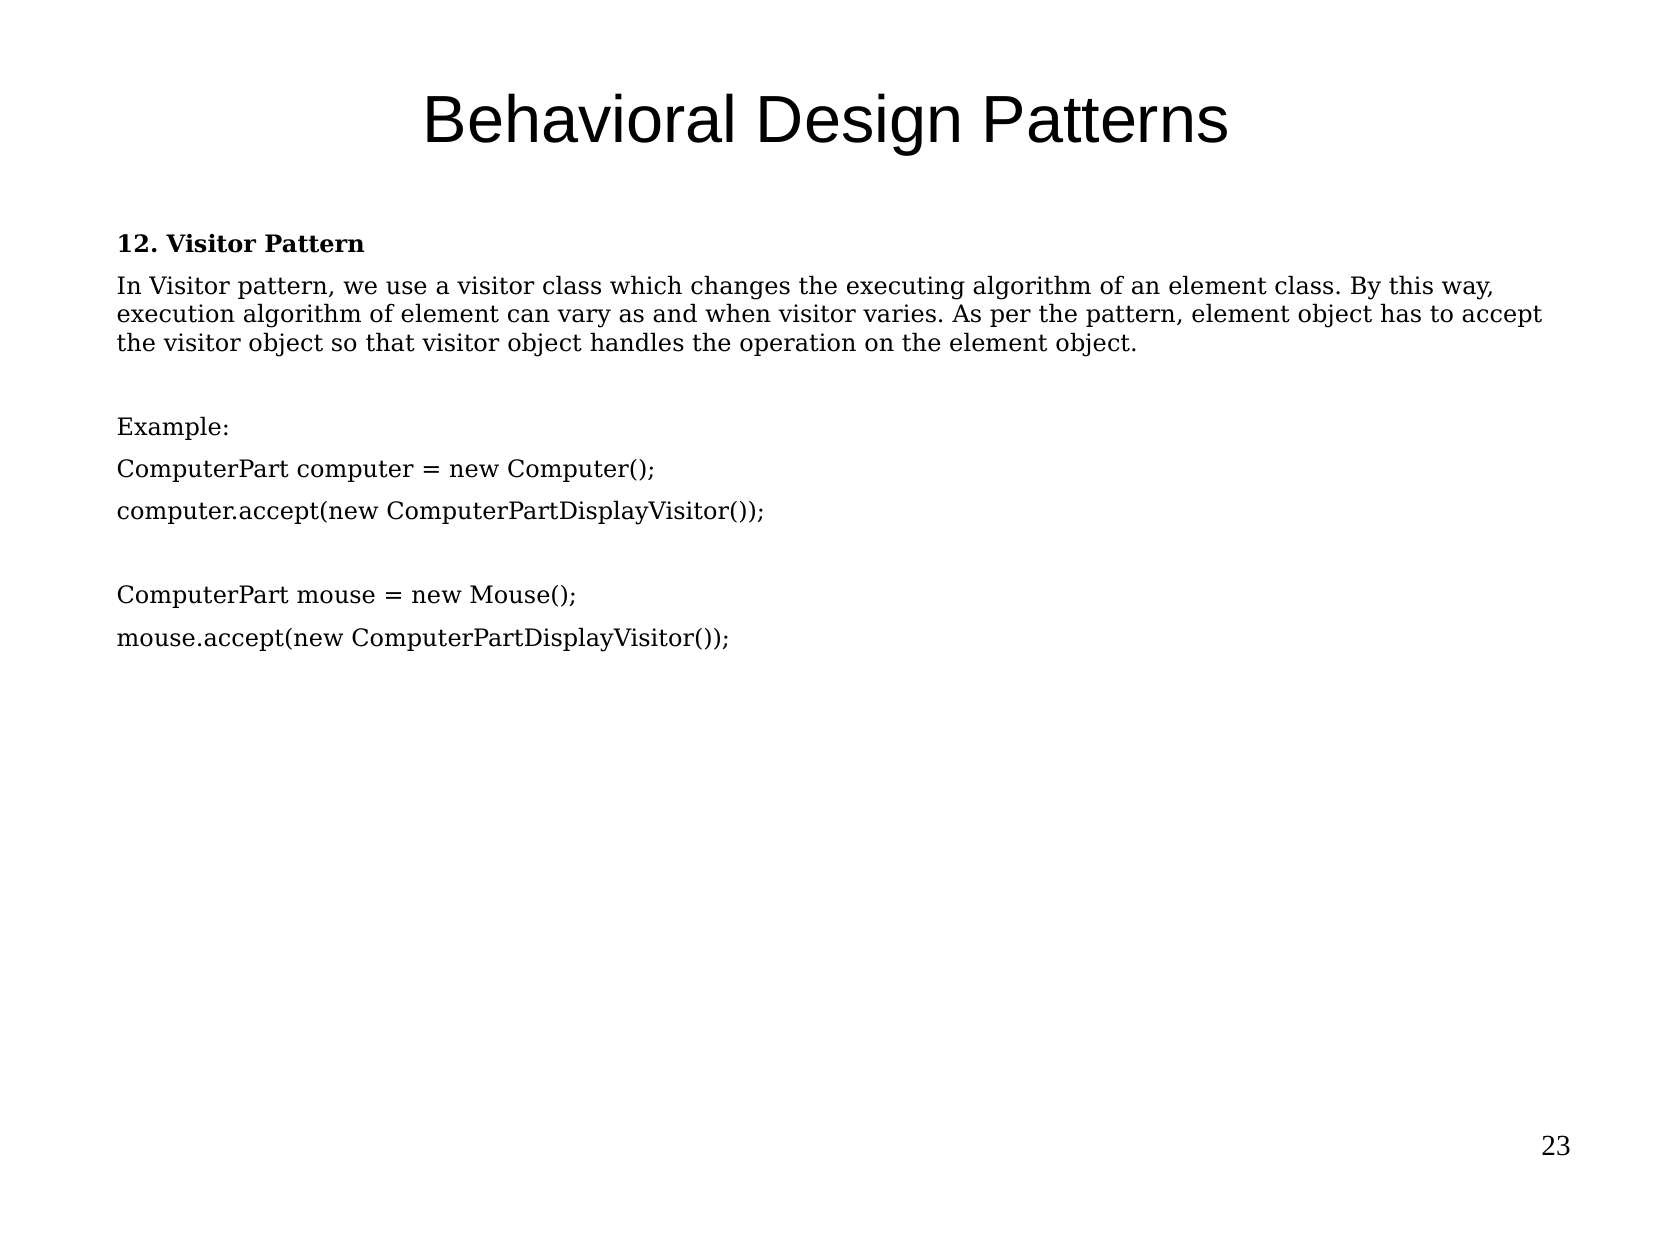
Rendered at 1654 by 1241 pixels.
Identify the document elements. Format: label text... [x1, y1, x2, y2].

list 12. Visitor Pattern In Visitor pattern, we use a visitor class which changes the executing algorithm of an element class. By this way, execution algorithm of element can vary as and when visitor varies. As per the pattern, element object has to accept the visitor object so that visitor object handles the operation on the element object. Example: ComputerPart computer = new Computer(); computer.accept(new ComputerPartDisplayVisitor()); ComputerPart mouse = new Mouse(); mouse.accept(new ComputerPartDisplayVisitor()); [82, 230, 1571, 1164]
title Behavioral Design Patterns [82, 49, 1571, 189]
